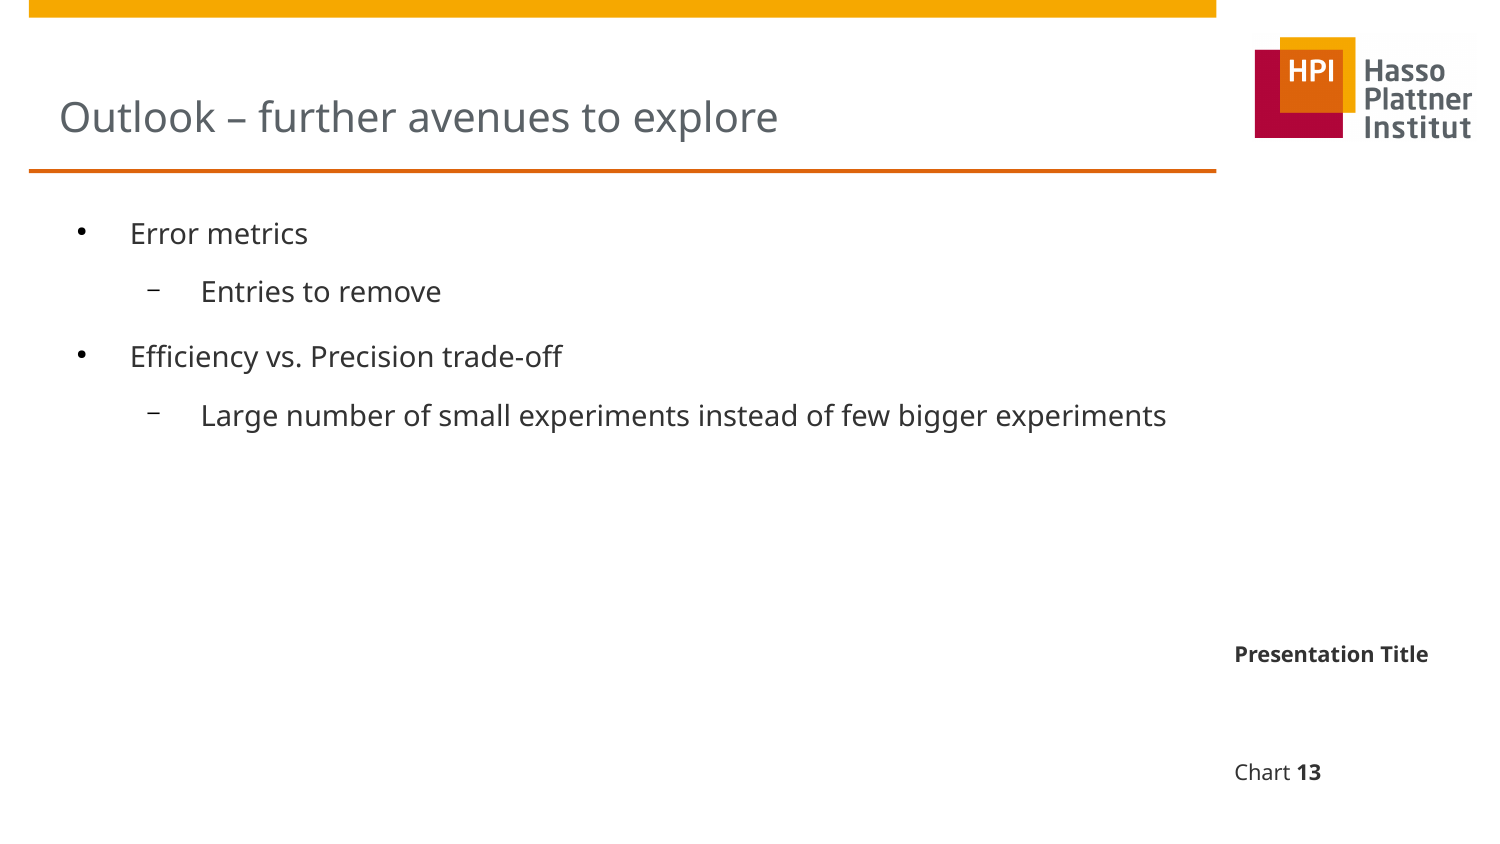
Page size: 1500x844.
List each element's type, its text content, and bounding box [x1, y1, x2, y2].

picture [1252, 33, 1477, 142]
slide_number Chart <number> [1216, 758, 1471, 788]
title Outlook – further avenues to explore [58, 17, 1187, 170]
list Error metrics Entries to remove Efficiency vs. Precision trade-off Large number of small experiments instead of few bigger experiments [58, 203, 1187, 788]
